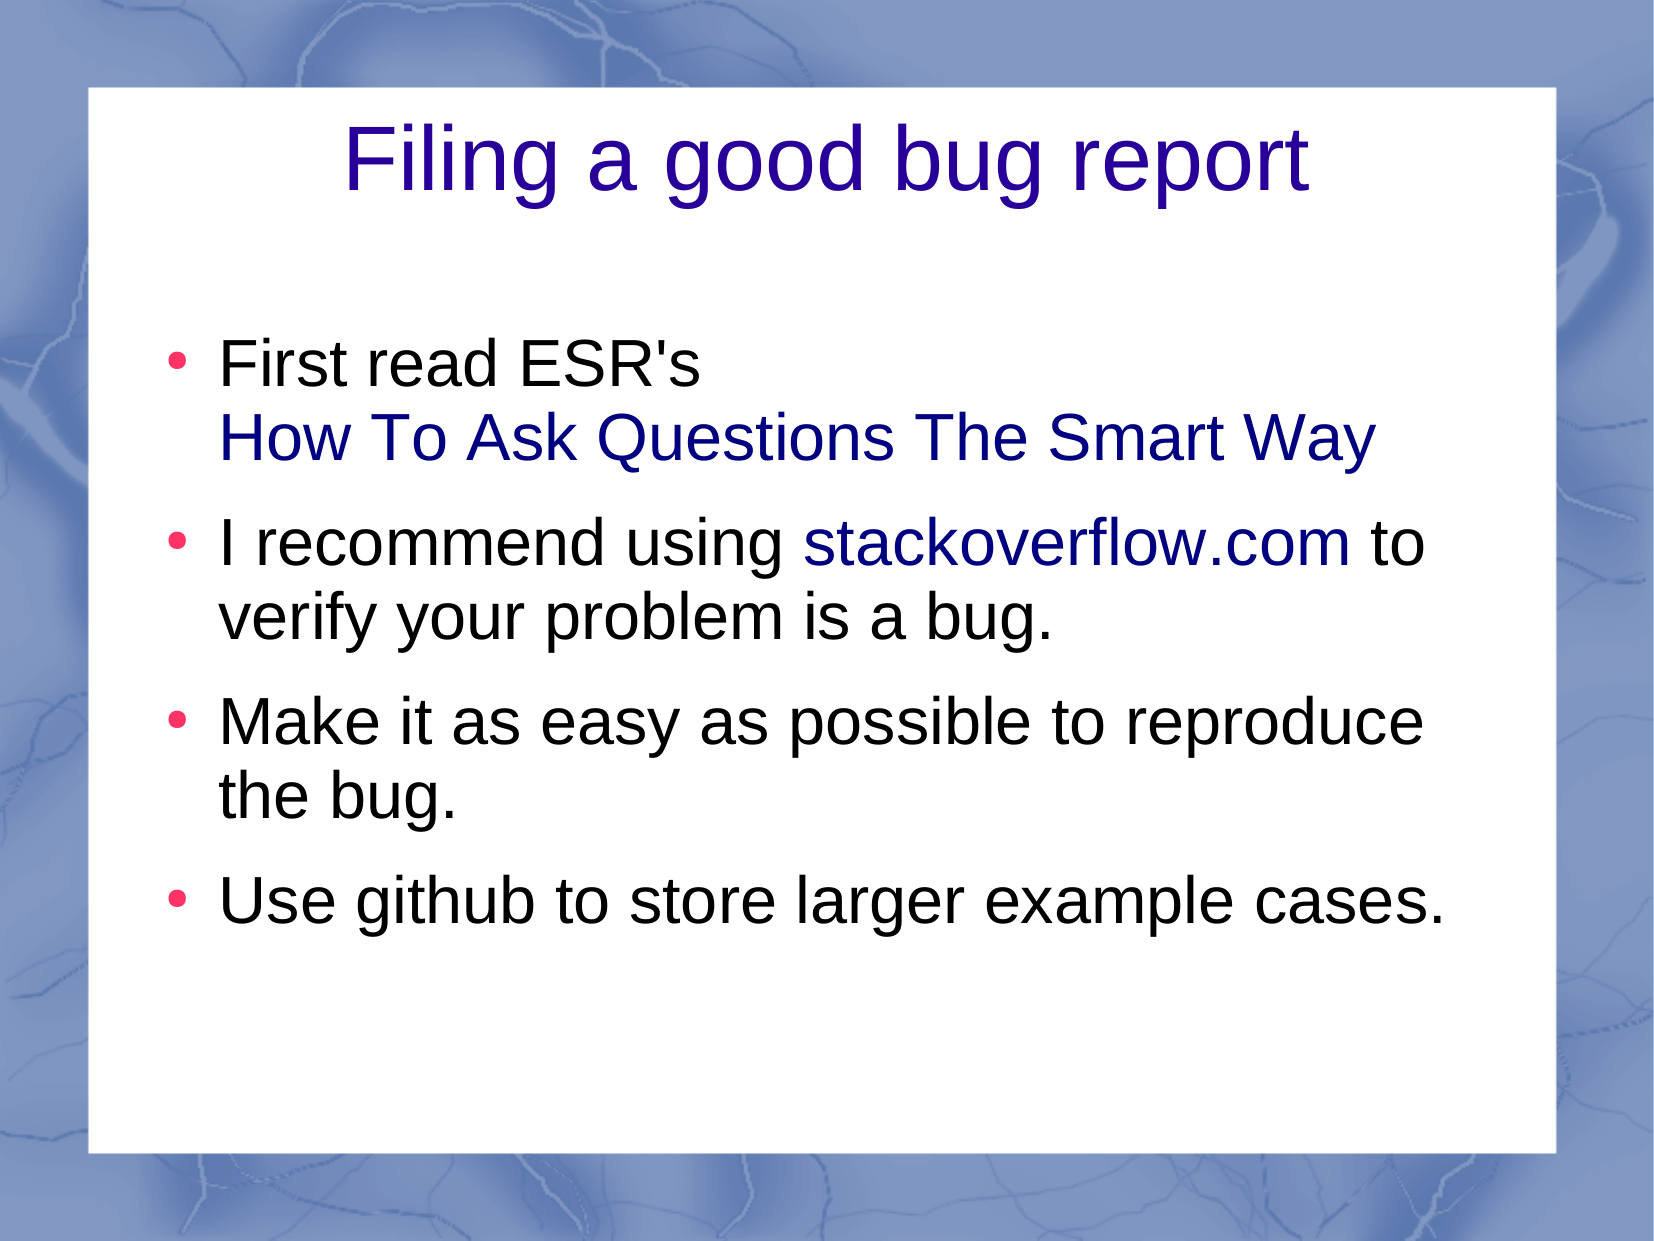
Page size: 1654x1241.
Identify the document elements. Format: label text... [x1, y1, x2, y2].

list First read ESR's How To Ask Questions The Smart Way I recommend using stackoverflow.com to verify your problem is a bug. Make it as easy as possible to reproduce the bug. Use github to store larger example cases. [147, 325, 1506, 1010]
title Filing a good bug report [82, 62, 1571, 256]
picture [0, 0, 1654, 1241]
